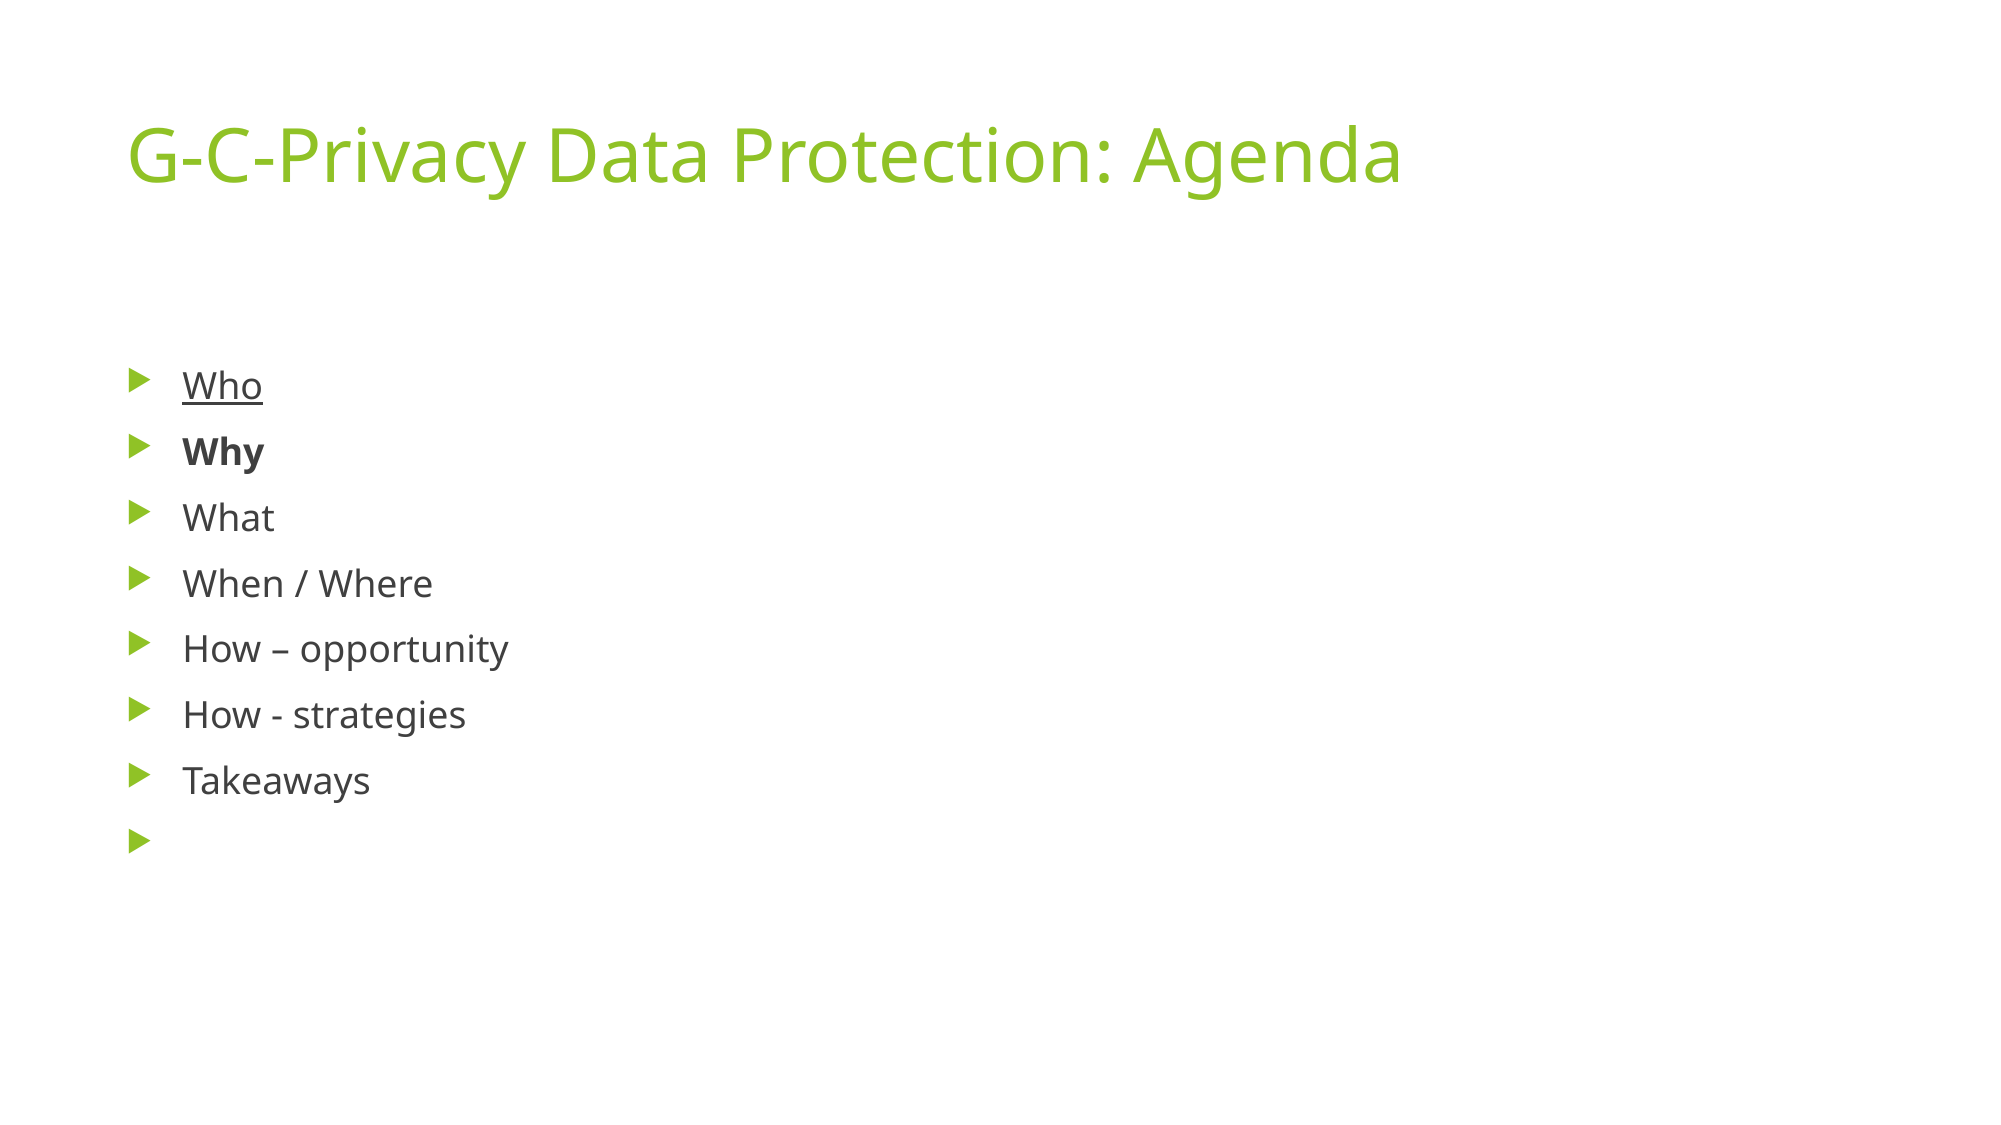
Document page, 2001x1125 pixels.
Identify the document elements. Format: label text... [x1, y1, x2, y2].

list Who Why What When / Where How – opportunity How - strategies Takeaways [111, 354, 1522, 992]
title G-C-Privacy Data Protection: Agenda [111, 99, 1522, 317]
